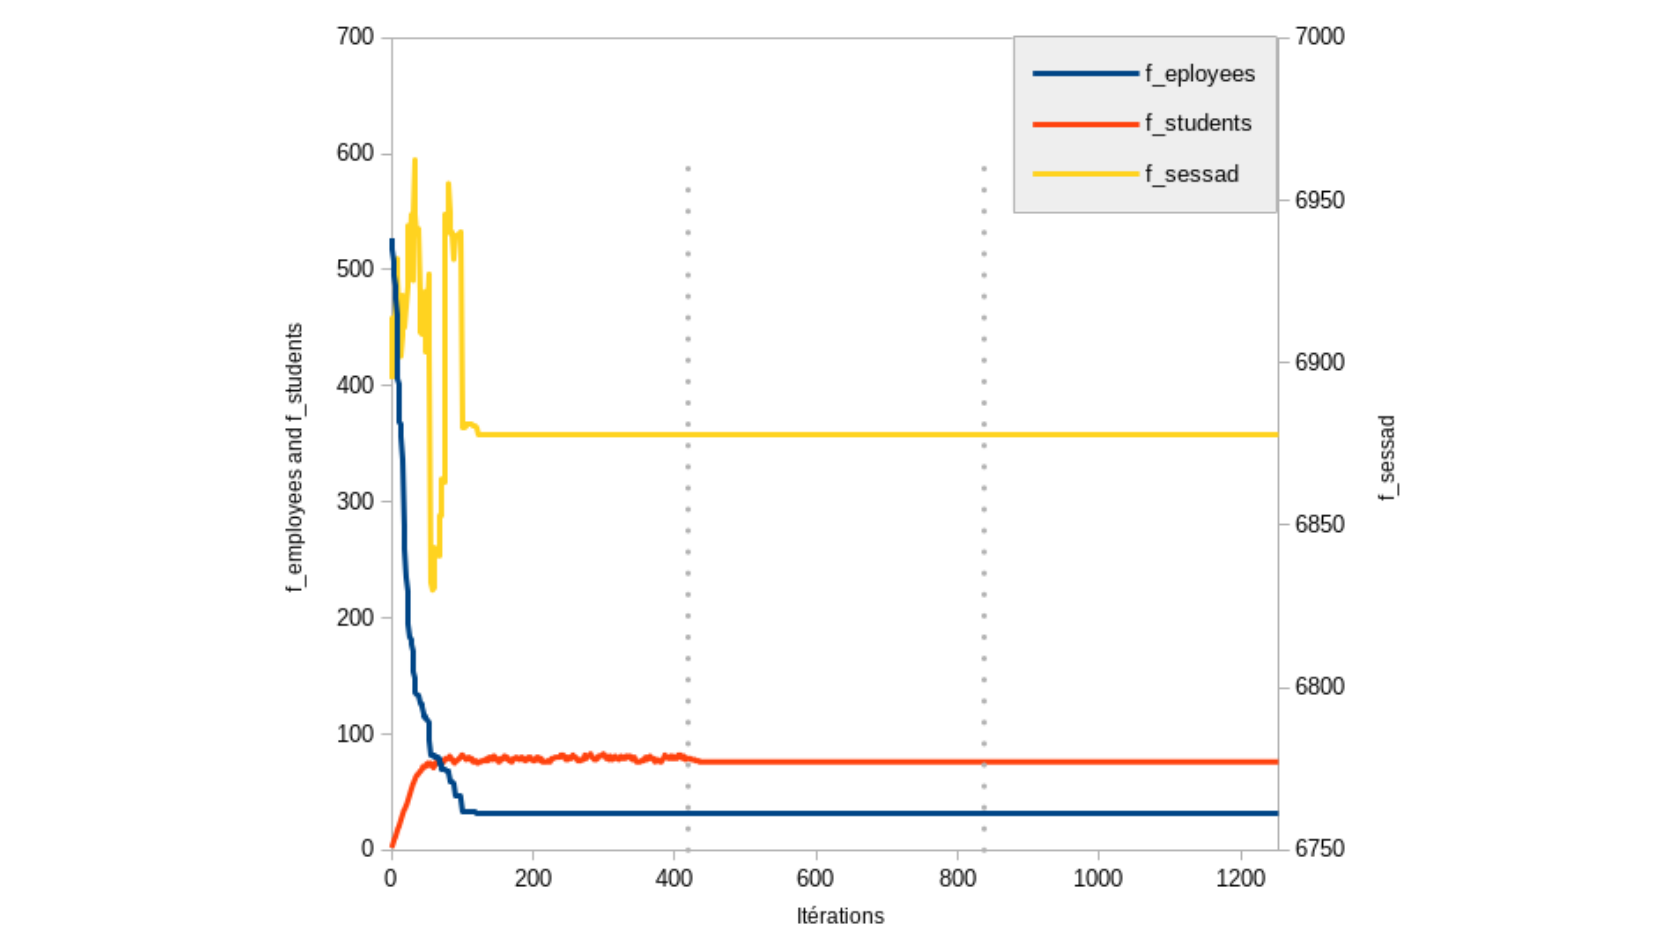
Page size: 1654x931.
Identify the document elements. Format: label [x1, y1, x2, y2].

picture [233, 0, 1426, 931]
